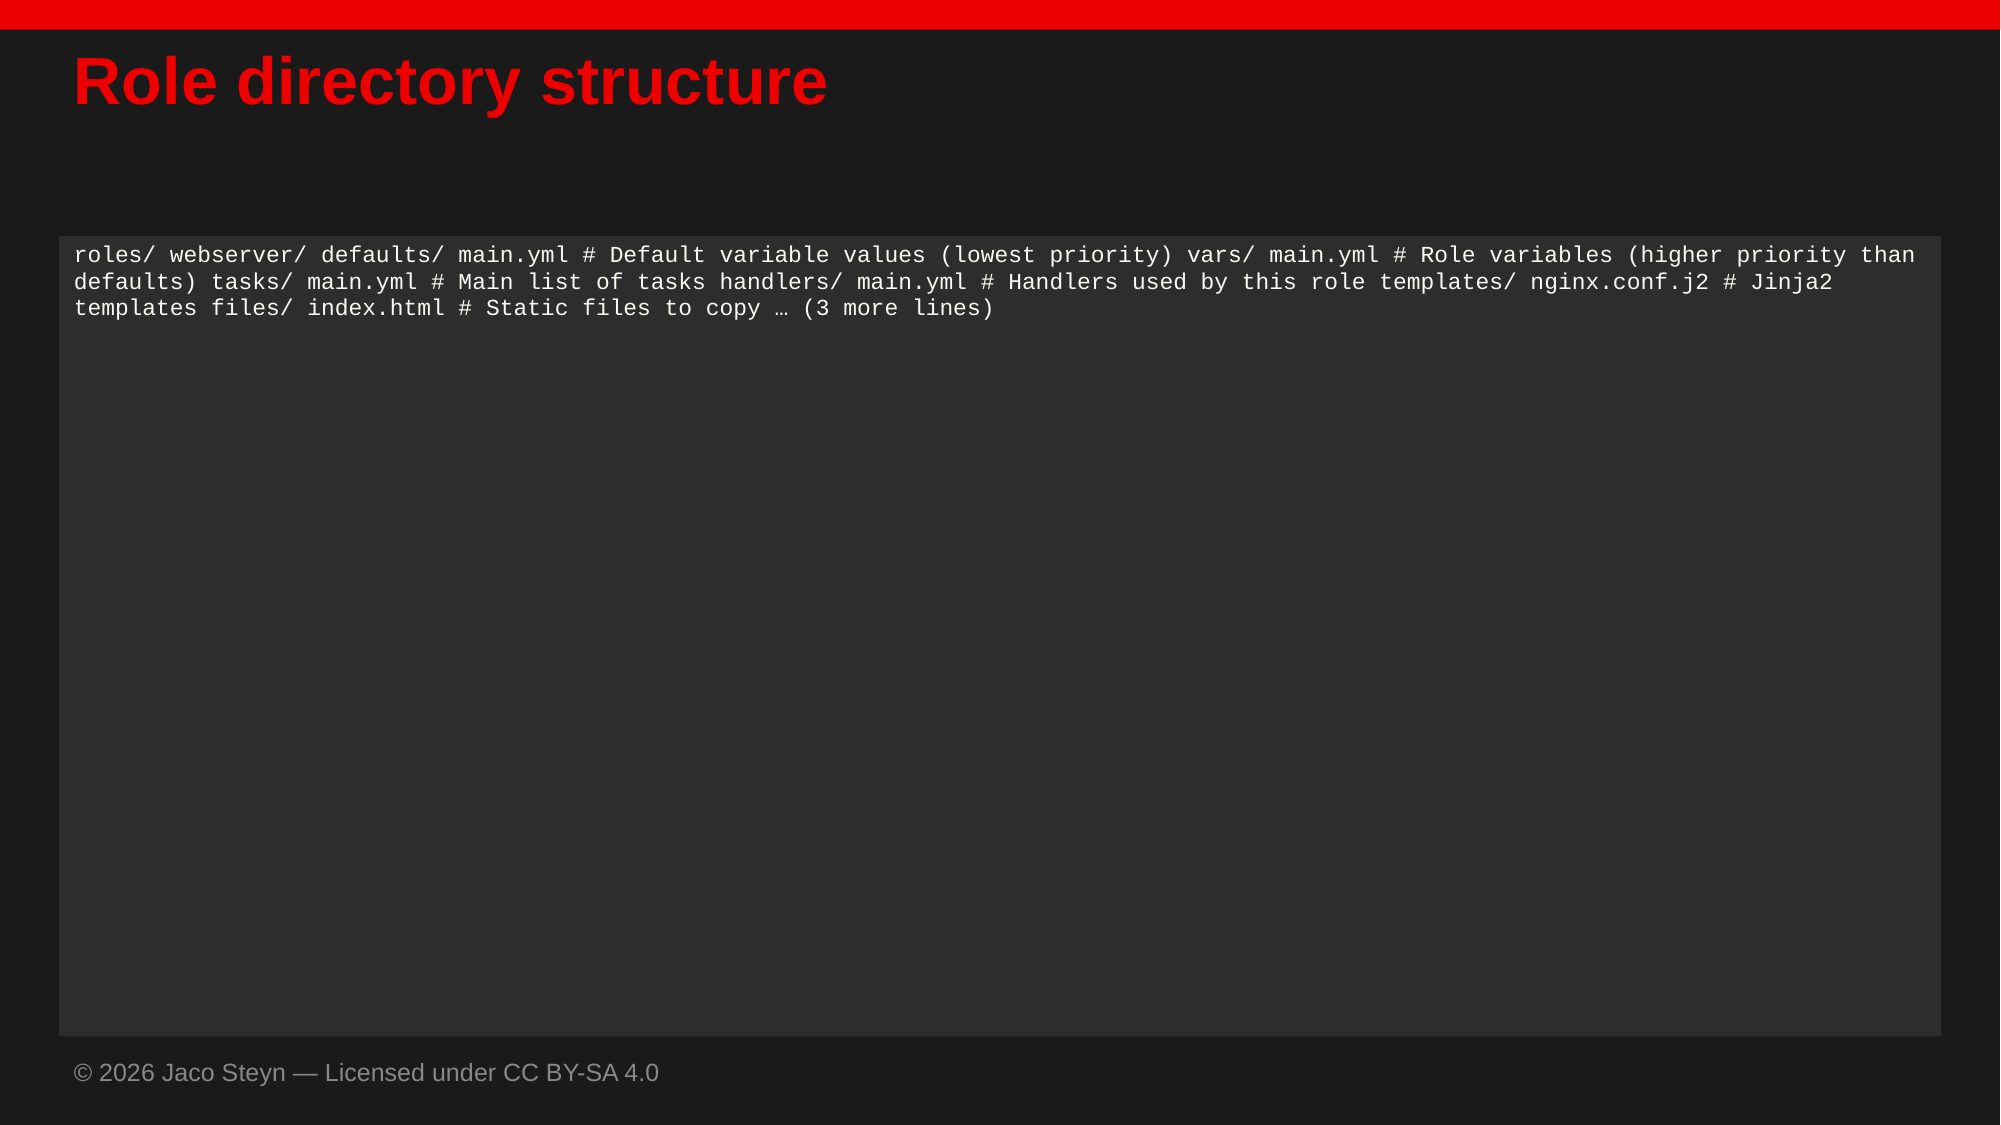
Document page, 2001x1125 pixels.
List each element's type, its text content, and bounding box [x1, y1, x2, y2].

text_box roles/ webserver/ defaults/ main.yml # Default variable values (lowest priority) vars/ main.yml # Role variables (higher priority than defaults) tasks/ main.yml # Main list of tasks handlers/ main.yml # Handlers used by this role templates/ nginx.conf.j2 # Jinja2 templates files/ index.html # Static files to copy … (3 more lines) [59, 236, 1942, 1037]
text_box © 2026 Jaco Steyn — Licensed under CC BY-SA 4.0 [59, 1051, 1942, 1093]
text_box [0, 0, 2001, 30]
text_box Role directory structure [59, 36, 1942, 208]
